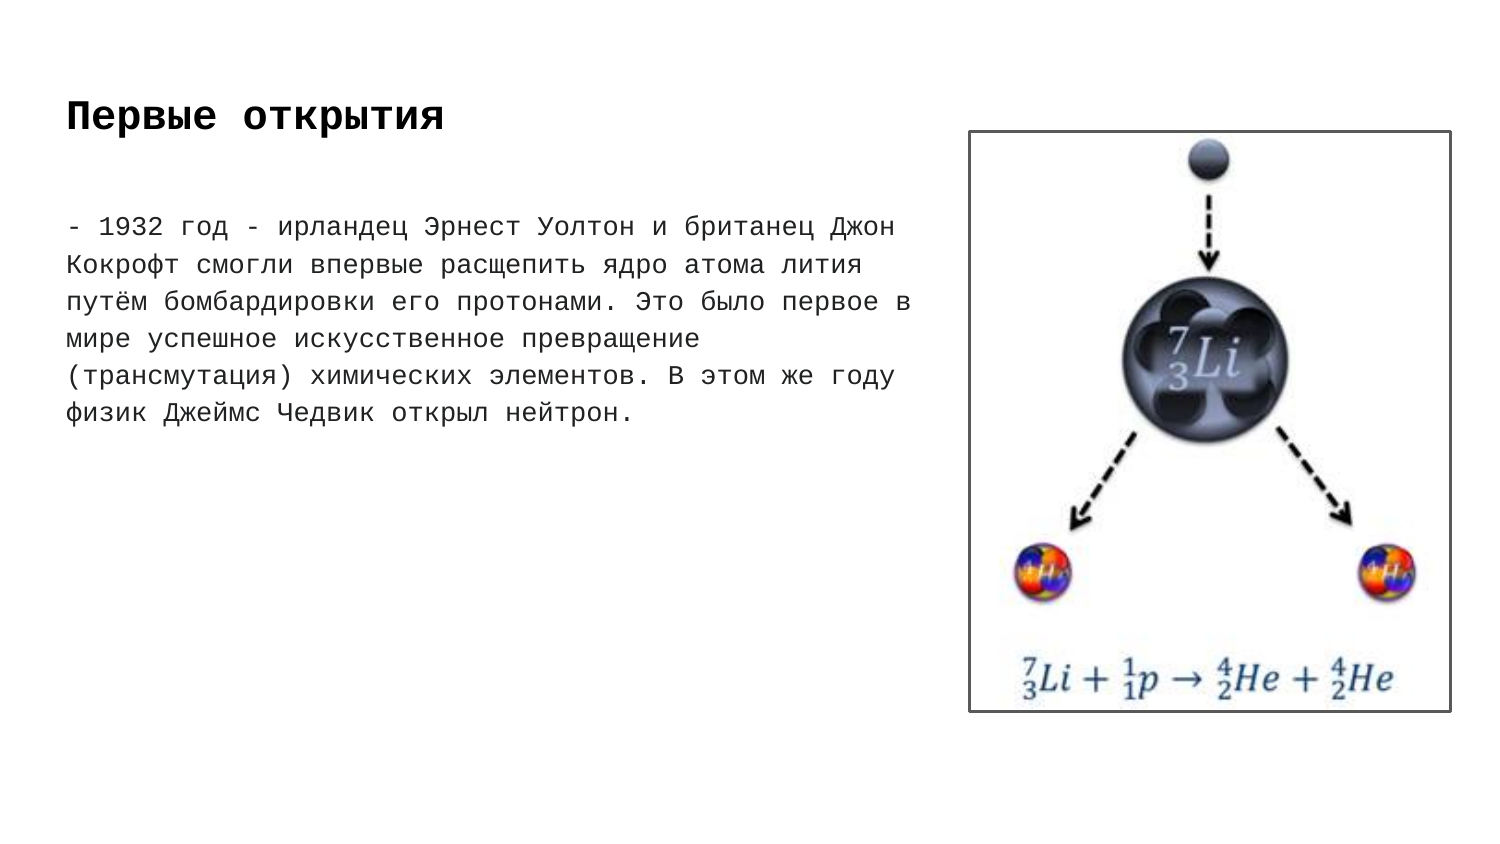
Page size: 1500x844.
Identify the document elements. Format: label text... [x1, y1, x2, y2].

list - 1932 год - ирландец Эрнест Уолтон и британец Джон Кокрофт смогли впервые расщепить ядро атома лития путём бомбардировки его протонами. Это было первое в мире успешное искусственное превращение (трансмутация) химических элементов. В этом же году физик Джеймс Чедвик открыл нейтрон. [51, 189, 935, 750]
title Первые открытия [51, 72, 1449, 167]
picture [971, 133, 1449, 711]
